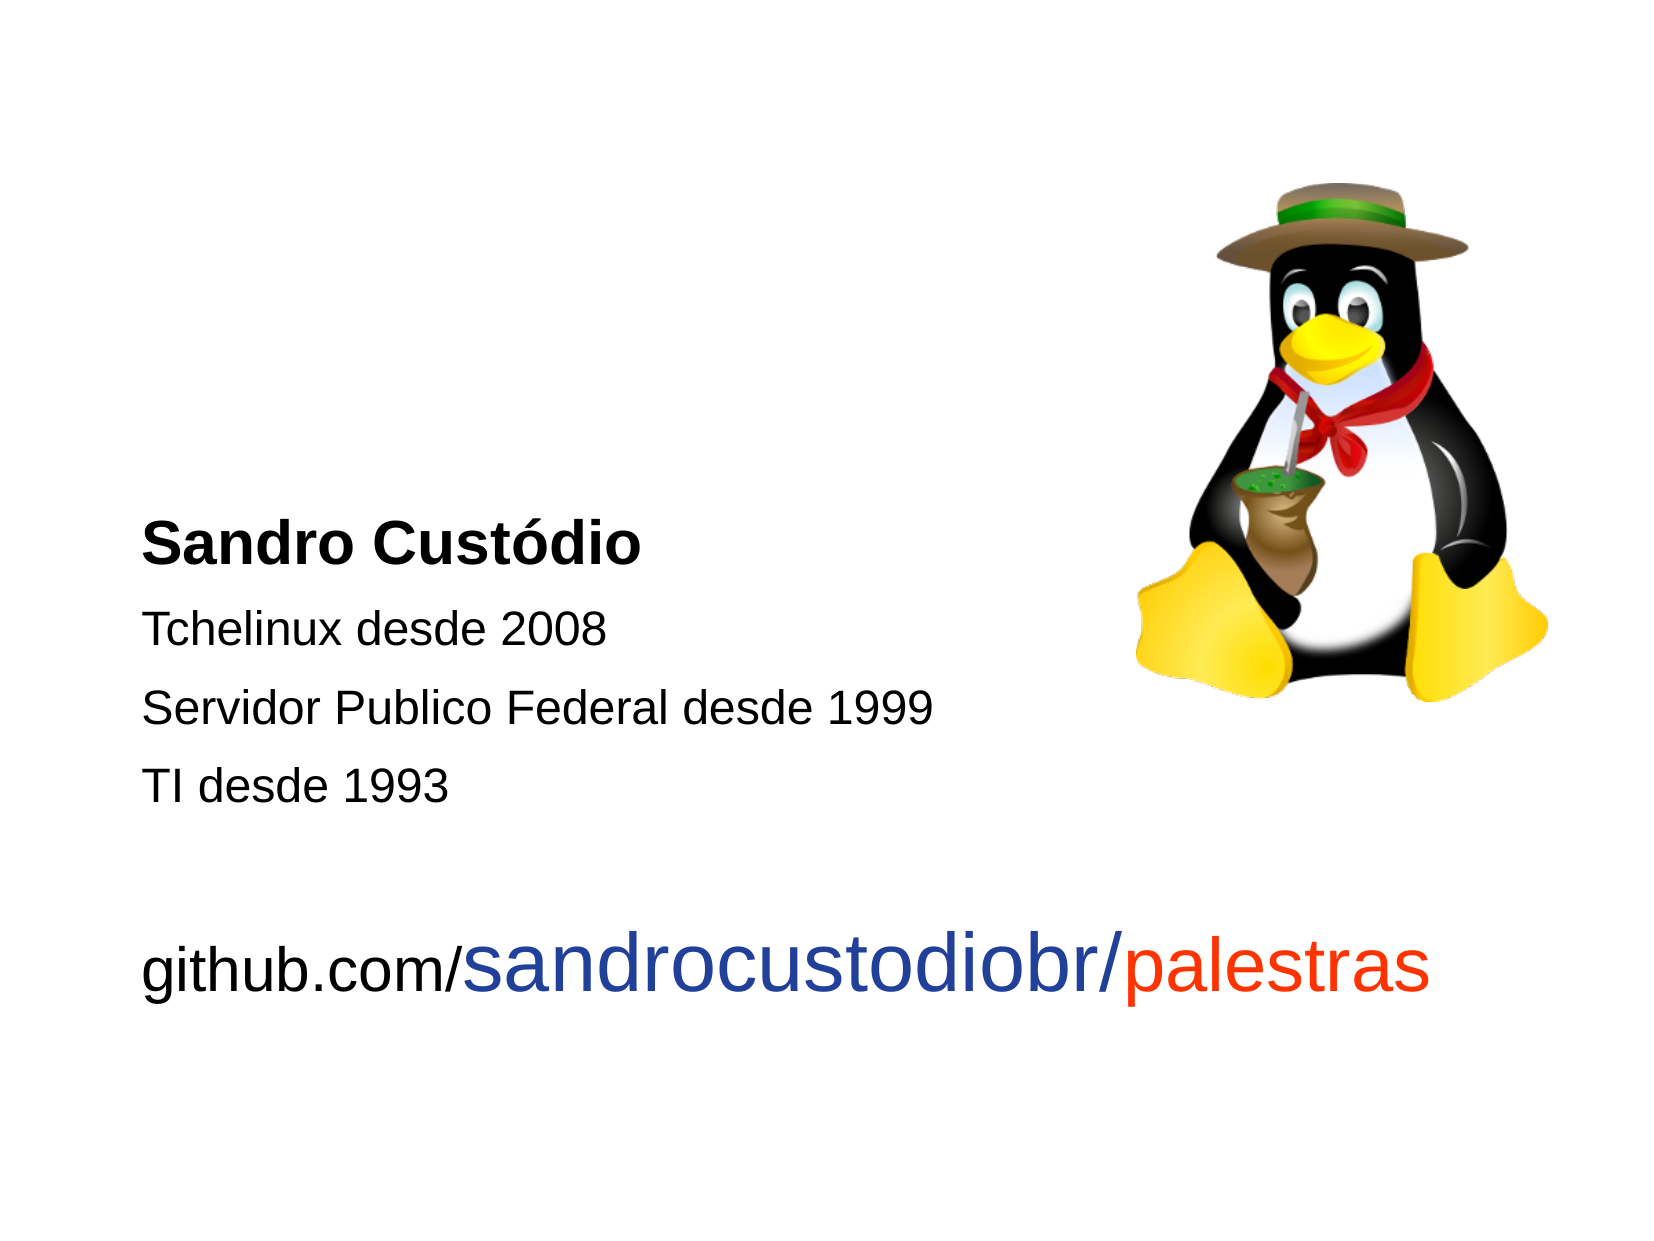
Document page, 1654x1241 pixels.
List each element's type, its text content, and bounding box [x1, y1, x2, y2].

picture [1136, 183, 1548, 702]
list Sandro Custódio Tchelinux desde 2008 Servidor Publico Federal desde 1999 TI desde 1993 github.com/sandrocustodiobr/palestras [82, 507, 1501, 1010]
